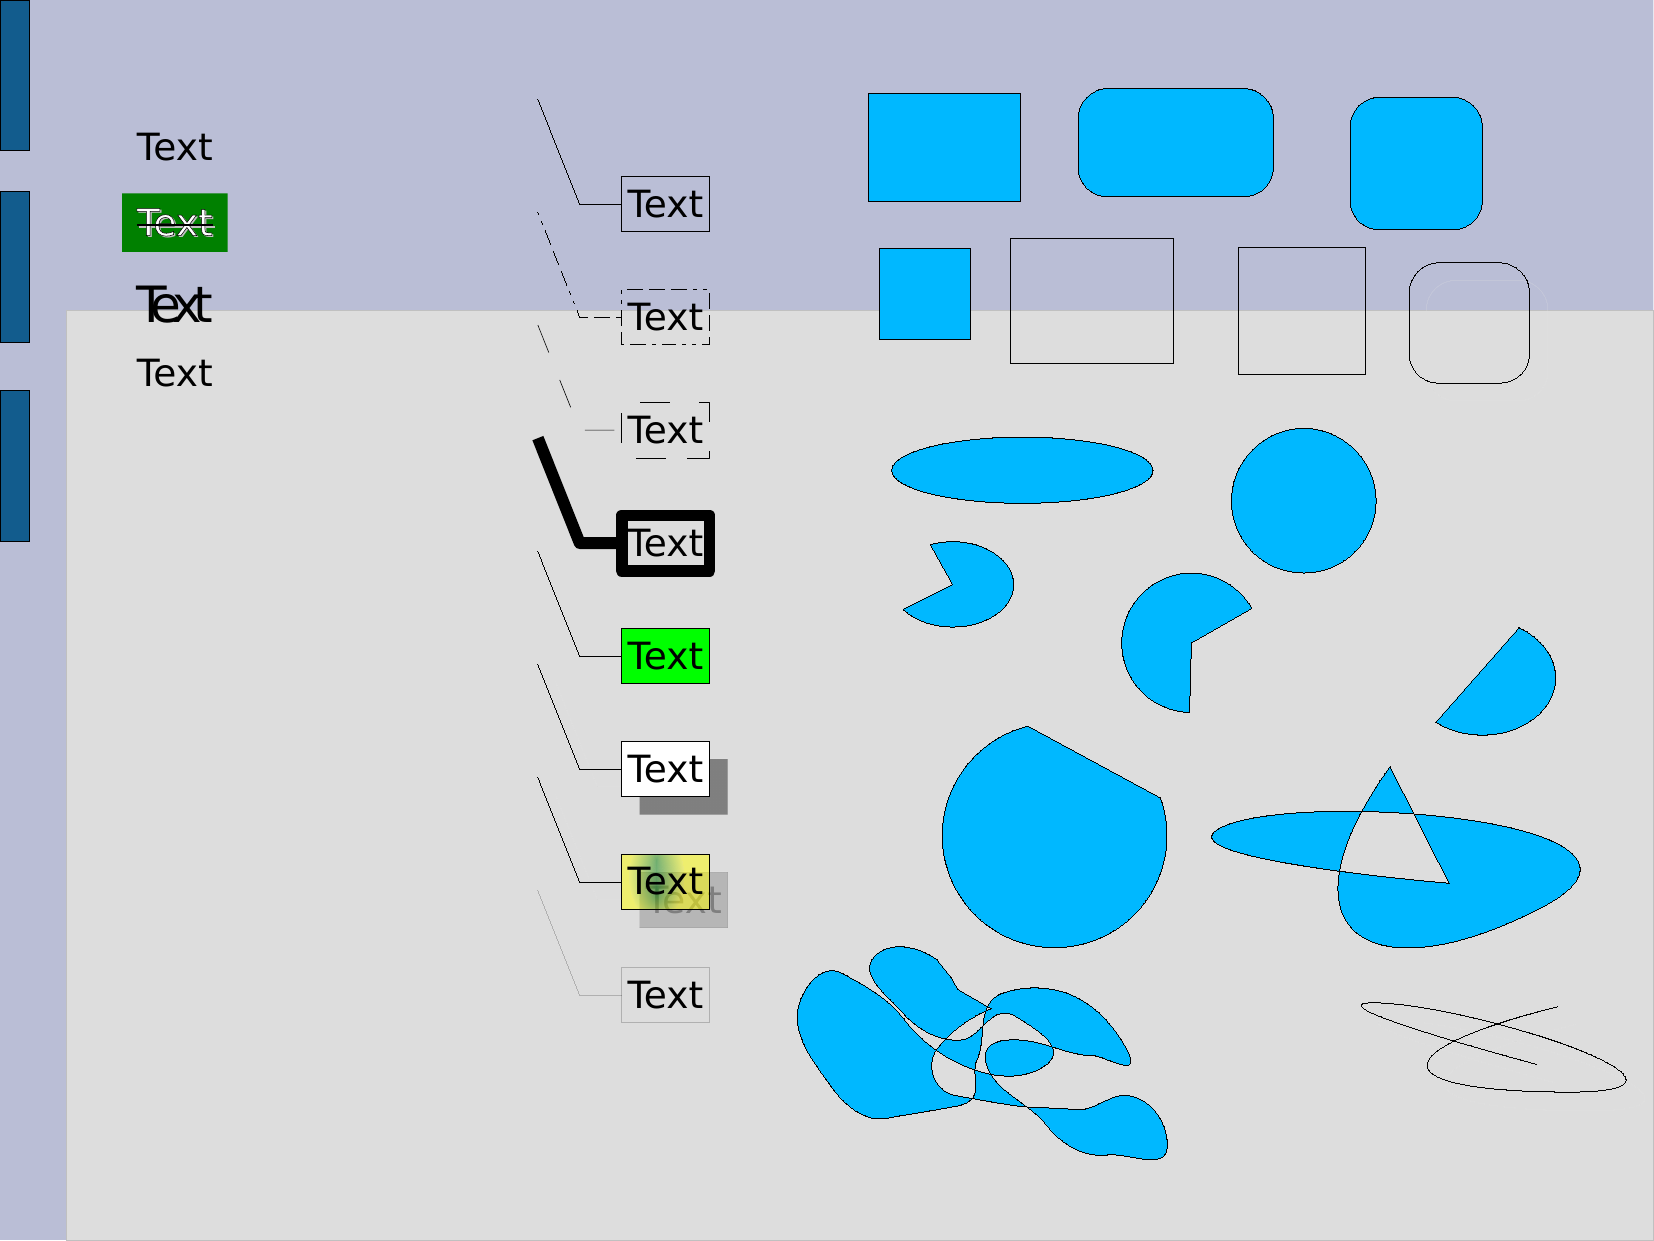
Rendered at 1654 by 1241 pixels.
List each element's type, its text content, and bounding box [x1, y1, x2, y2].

text_box [1435, 627, 1556, 736]
text_box Text [621, 289, 710, 345]
text_box Text [621, 628, 710, 684]
text_box [891, 437, 1154, 504]
text_box Text [621, 402, 710, 458]
text_box Text [122, 193, 226, 252]
text_box [1211, 766, 1581, 948]
text_box Text [621, 515, 710, 571]
text_box [797, 946, 1168, 1160]
text_box [1078, 88, 1274, 197]
text_box [879, 248, 971, 340]
text_box Text [122, 344, 226, 403]
text_box Text [621, 967, 710, 1023]
text_box [1231, 428, 1377, 574]
text_box Text [621, 741, 710, 797]
text_box [1121, 573, 1252, 713]
text_box Text [122, 268, 280, 342]
text_box [903, 541, 1014, 628]
text_box Text [621, 176, 710, 232]
text_box [942, 726, 1167, 948]
text_box [868, 93, 1021, 202]
text_box Text [122, 118, 226, 177]
text_box Text [621, 854, 710, 910]
text_box [1350, 97, 1483, 230]
